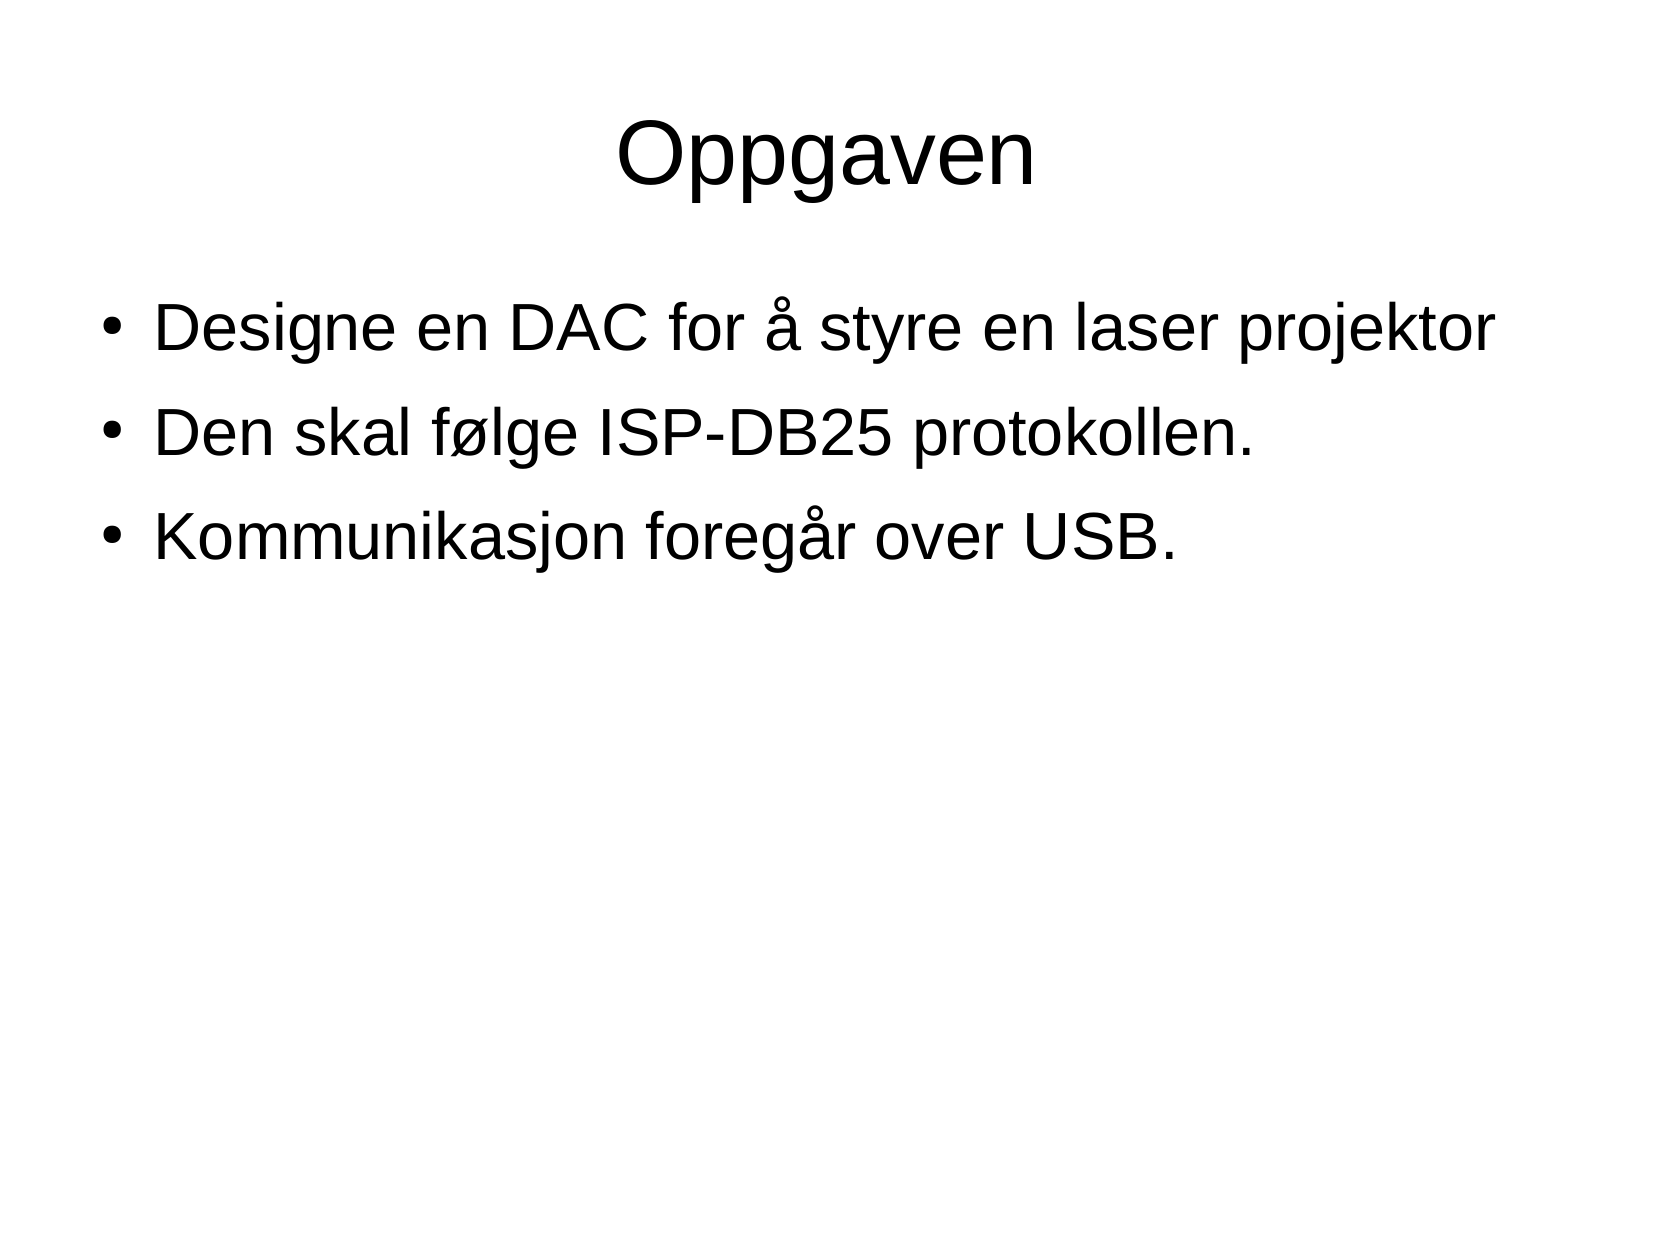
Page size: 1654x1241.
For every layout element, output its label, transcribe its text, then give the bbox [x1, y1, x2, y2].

title Oppgaven [82, 49, 1571, 257]
list Designe en DAC for å styre en laser projektor Den skal følge ISP-DB25 protokollen. Kommunikasjon foregår over USB. [82, 290, 1571, 1109]
